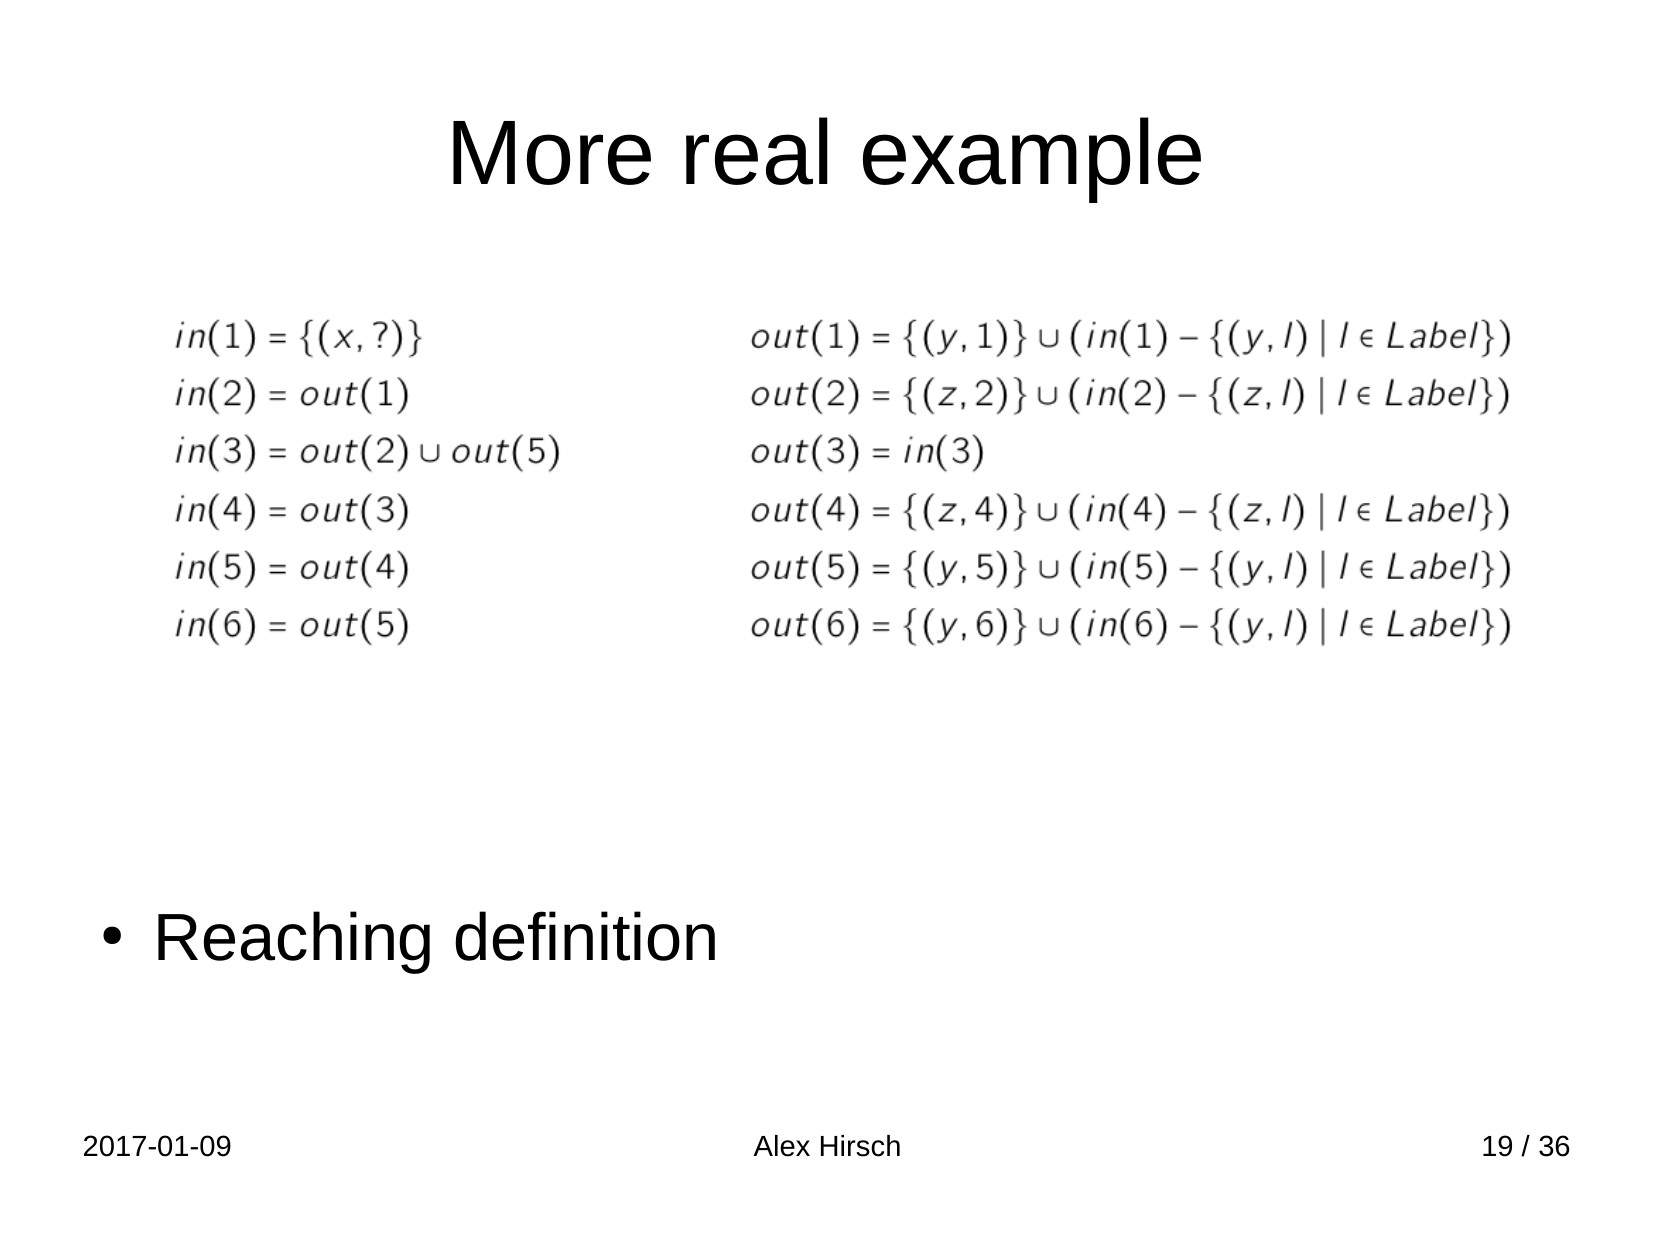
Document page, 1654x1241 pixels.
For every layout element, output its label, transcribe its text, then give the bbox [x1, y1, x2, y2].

picture [156, 299, 1531, 670]
title More real example [82, 49, 1571, 257]
list Reaching definition [82, 900, 1571, 1009]
